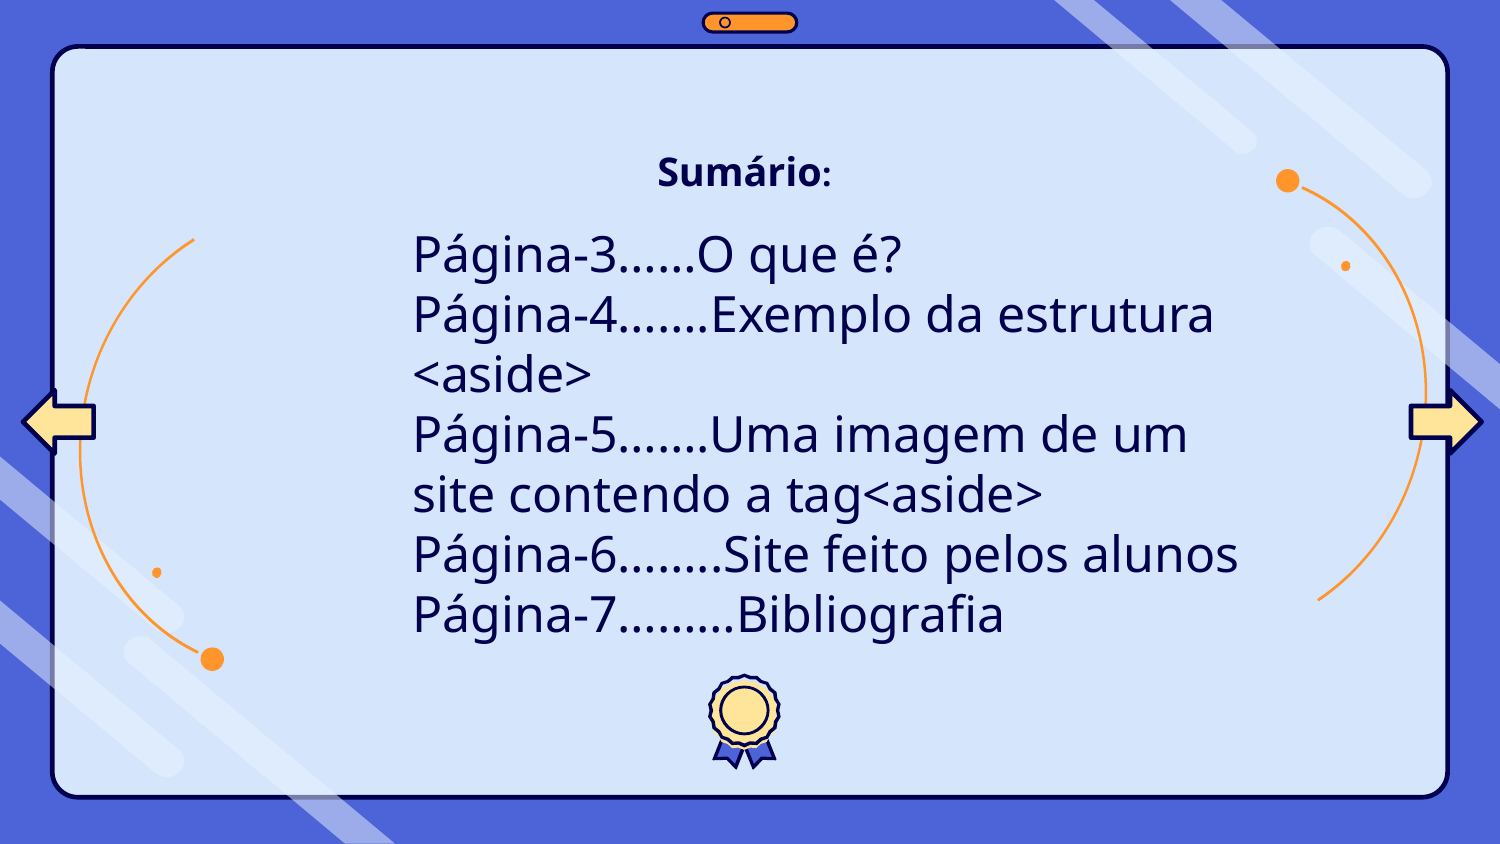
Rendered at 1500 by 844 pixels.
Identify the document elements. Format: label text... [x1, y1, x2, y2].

subtitle Página-3……O que é? Página-4…….Exemplo da estrutura <aside> Página-5…….Uma imagem de um site contendo a tag<aside> Página-6……..Site feito pelos alunos Página-7………Bibliografia [247, 216, 1260, 649]
title Sumário: [540, 144, 949, 197]
text_box [22, 238, 199, 654]
text_box [1341, 260, 1351, 272]
text_box [1276, 169, 1300, 193]
text_box [708, 674, 780, 769]
text_box [1301, 186, 1482, 602]
text_box [152, 567, 162, 578]
text_box [200, 647, 224, 671]
